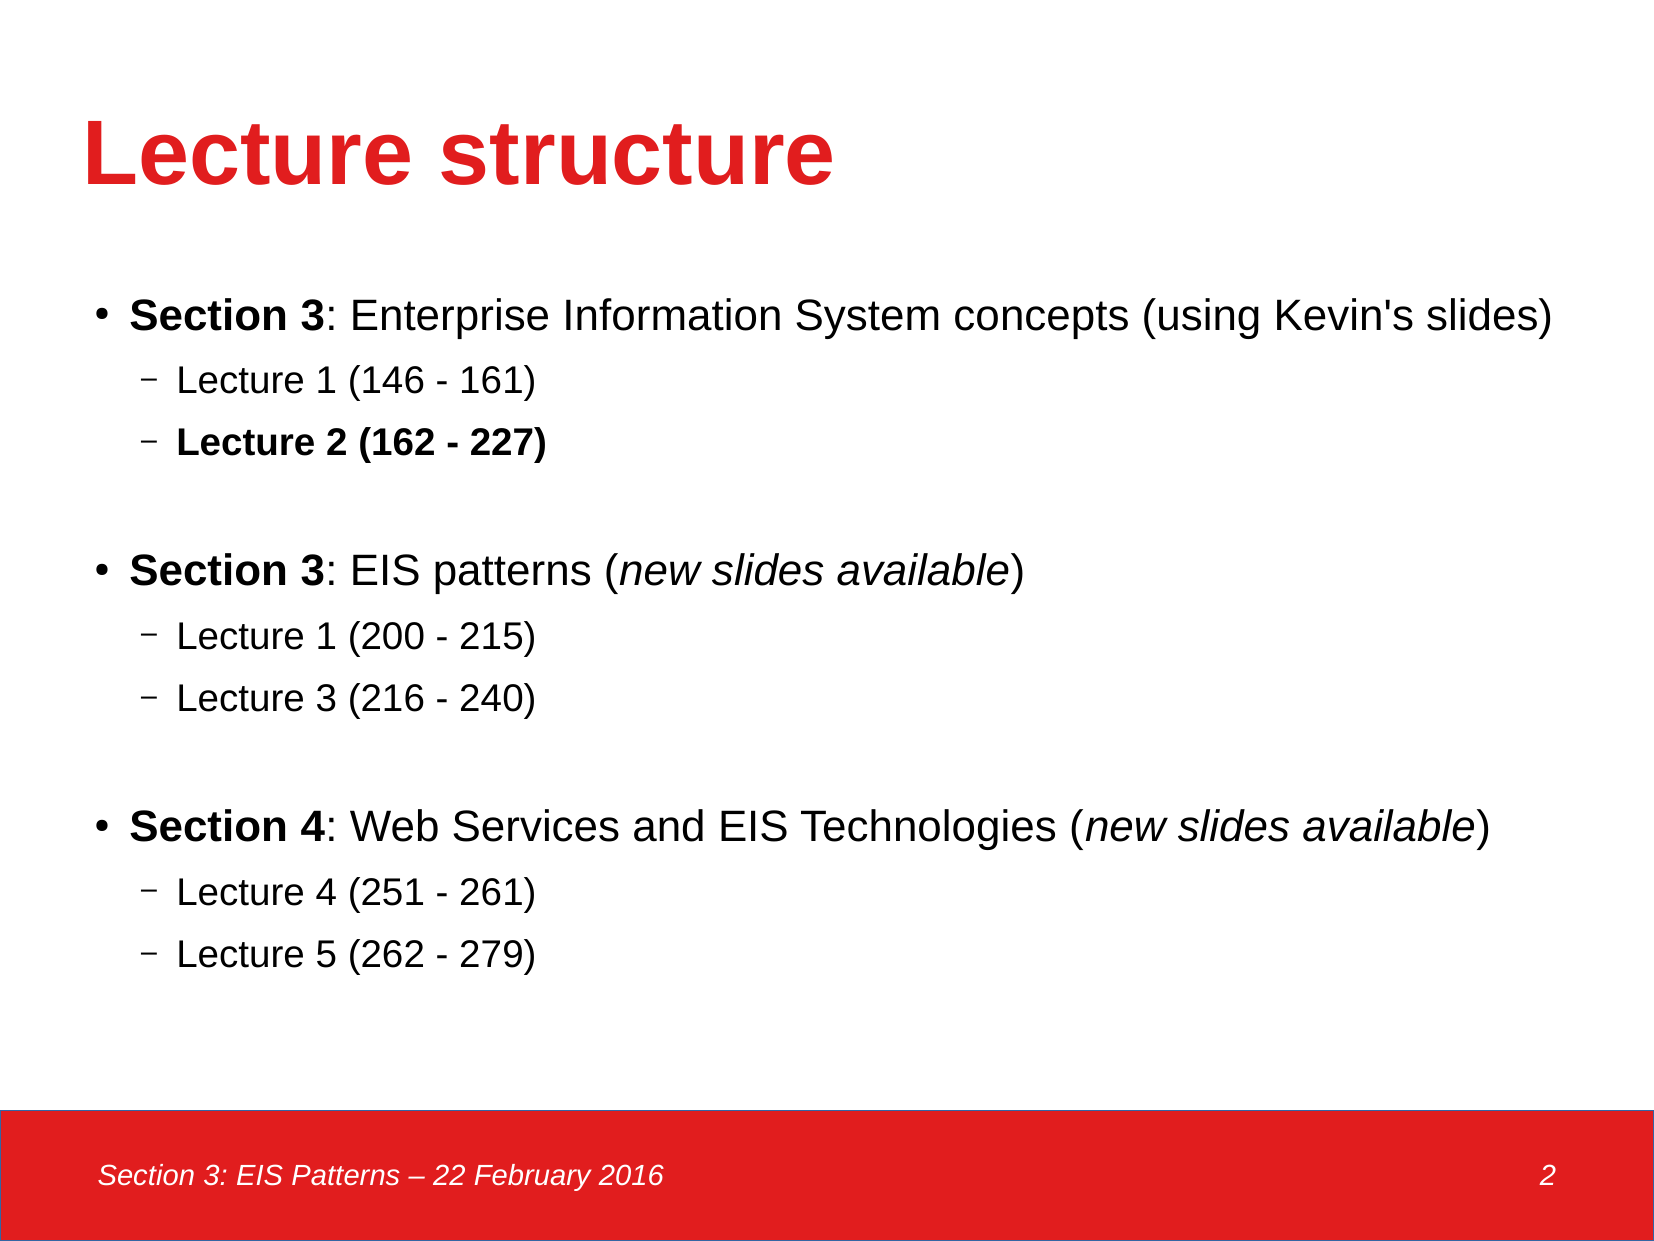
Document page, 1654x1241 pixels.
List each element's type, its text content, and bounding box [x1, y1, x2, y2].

list Section 3: Enterprise Information System concepts (using Kevin's slides) Lecture 1 (146 - 161) Lecture 2 (162 - 227) Section 3: EIS patterns (new slides available) Lecture 1 (200 - 215) Lecture 3 (216 - 240) Section 4: Web Services and EIS Technologies (new slides available) Lecture 4 (251 - 261) Lecture 5 (262 - 279) [82, 290, 1571, 1010]
title Lecture structure [82, 49, 1571, 257]
